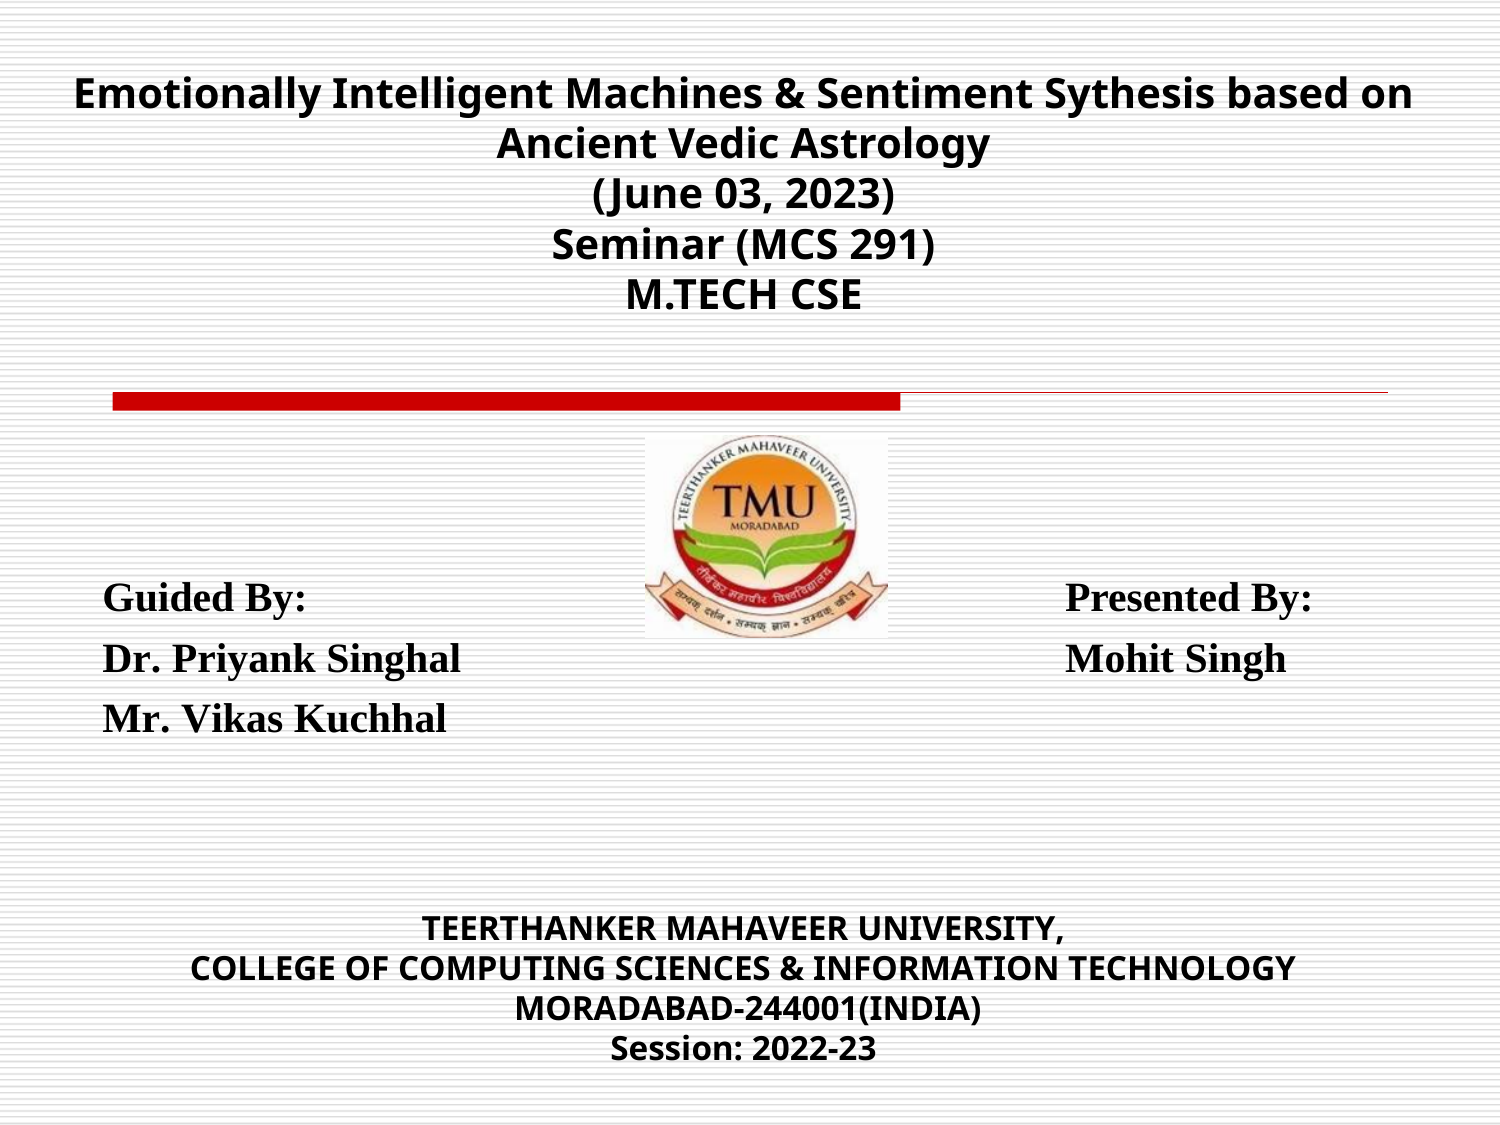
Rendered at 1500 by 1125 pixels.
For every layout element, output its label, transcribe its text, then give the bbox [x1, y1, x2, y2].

subtitle Presented By: Mohit Singh [1049, 562, 1500, 850]
title Emotionally Intelligent Machines & Sentiment Sythesis based on Ancient Vedic Astrology (June 03, 2023) Seminar (MCS 291) M.TECH CSE [18, 74, 1469, 325]
text_box TEERTHANKER MAHAVEER UNIVERSITY, COLLEGE OF COMPUTING SCIENCES & INFORMATION TECHNOLOGY MORADABAD-244001(INDIA) Session: 2022-23 [37, 899, 1450, 1076]
text_box Guided By: Dr. Priyank Singhal Mr. Vikas Kuchhal [87, 562, 738, 851]
picture [0, 0, 1500, 1125]
